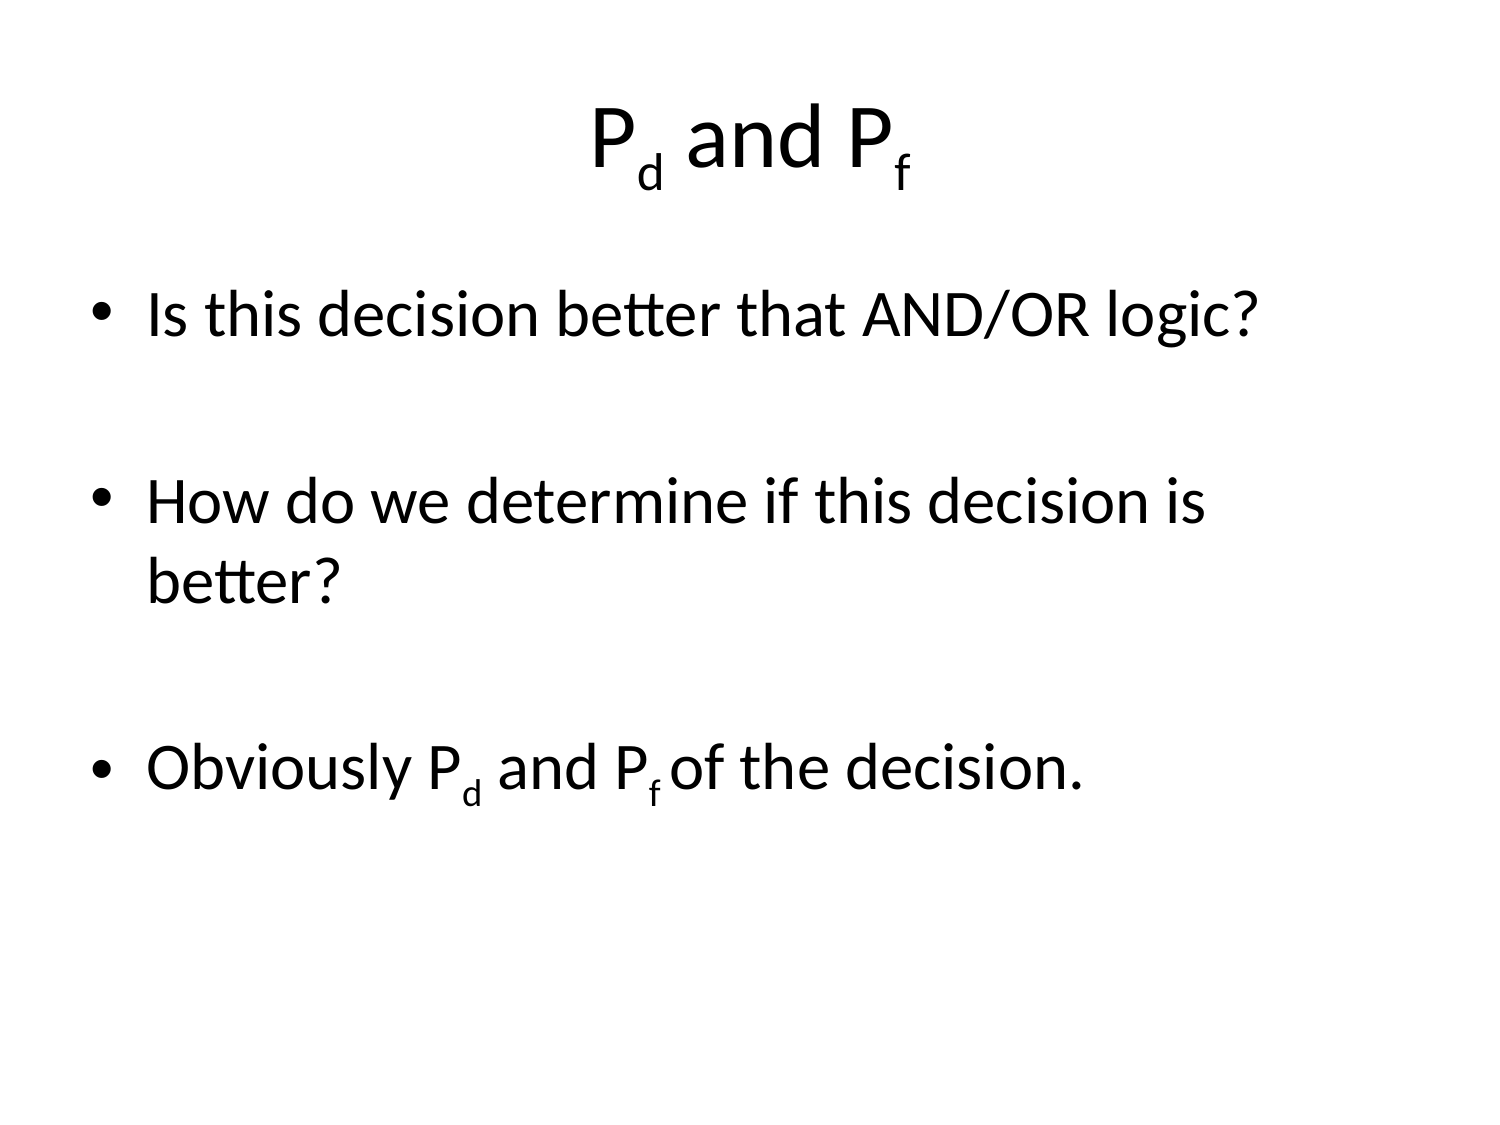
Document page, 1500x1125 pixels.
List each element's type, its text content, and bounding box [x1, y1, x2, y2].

title Pd and Pf [75, 45, 1425, 233]
list Is this decision better that AND/OR logic? How do we determine if this decision is better? Obviously Pd and Pf of the decision. [75, 262, 1425, 1005]
